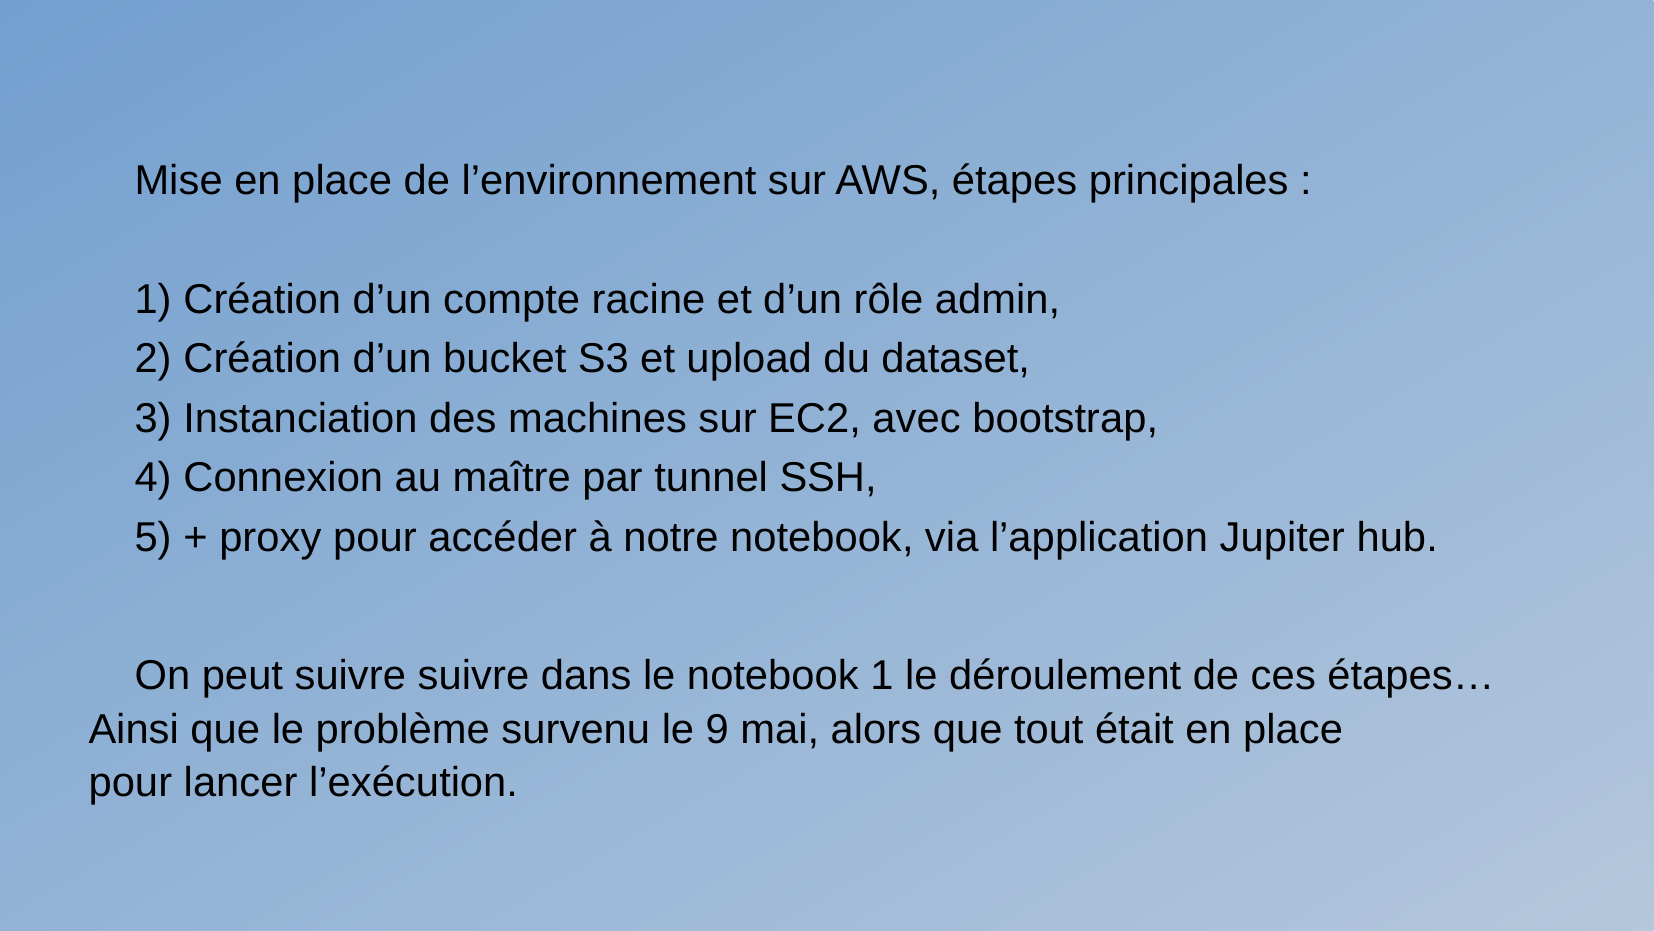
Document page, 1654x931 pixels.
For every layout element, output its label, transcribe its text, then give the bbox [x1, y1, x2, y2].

list Mise en place de l’environnement sur AWS, étapes principales : 1) Création d’un compte racine et d’un rôle admin, 2) Création d’un bucket S3 et upload du dataset, 3) Instanciation des machines sur EC2, avec bootstrap, 4) Connexion au maître par tunnel SSH, 5) + proxy pour accéder à notre notebook, via l’application Jupiter hub. On peut suivre suivre dans le notebook 1 le déroulement de ces étapes… Ainsi que le problème survenu le 9 mai, alors que tout était en place pour lancer l’exécution. [88, 97, 1565, 857]
